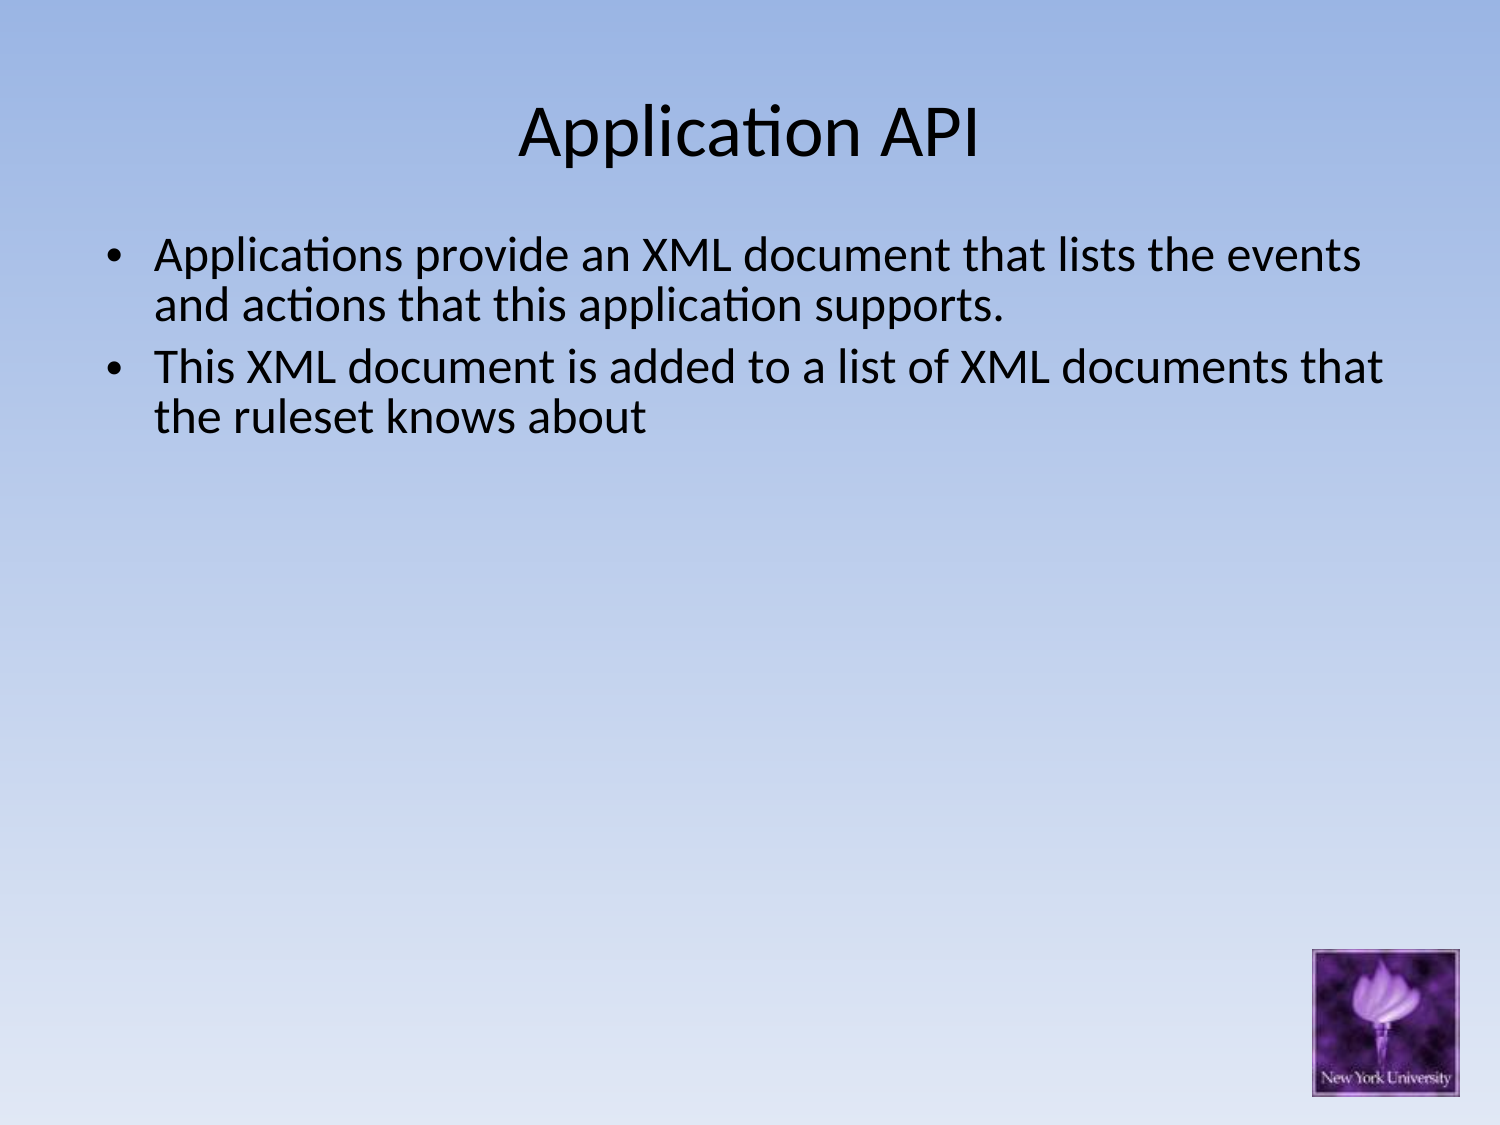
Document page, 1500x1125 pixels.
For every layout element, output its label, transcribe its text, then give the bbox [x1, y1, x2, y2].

title Application API [75, 51, 1425, 226]
list Applications provide an XML document that lists the events and actions that this application supports. This XML document is added to a list of XML documents that the ruleset knows about [75, 226, 1425, 1043]
picture [1312, 949, 1460, 1097]
